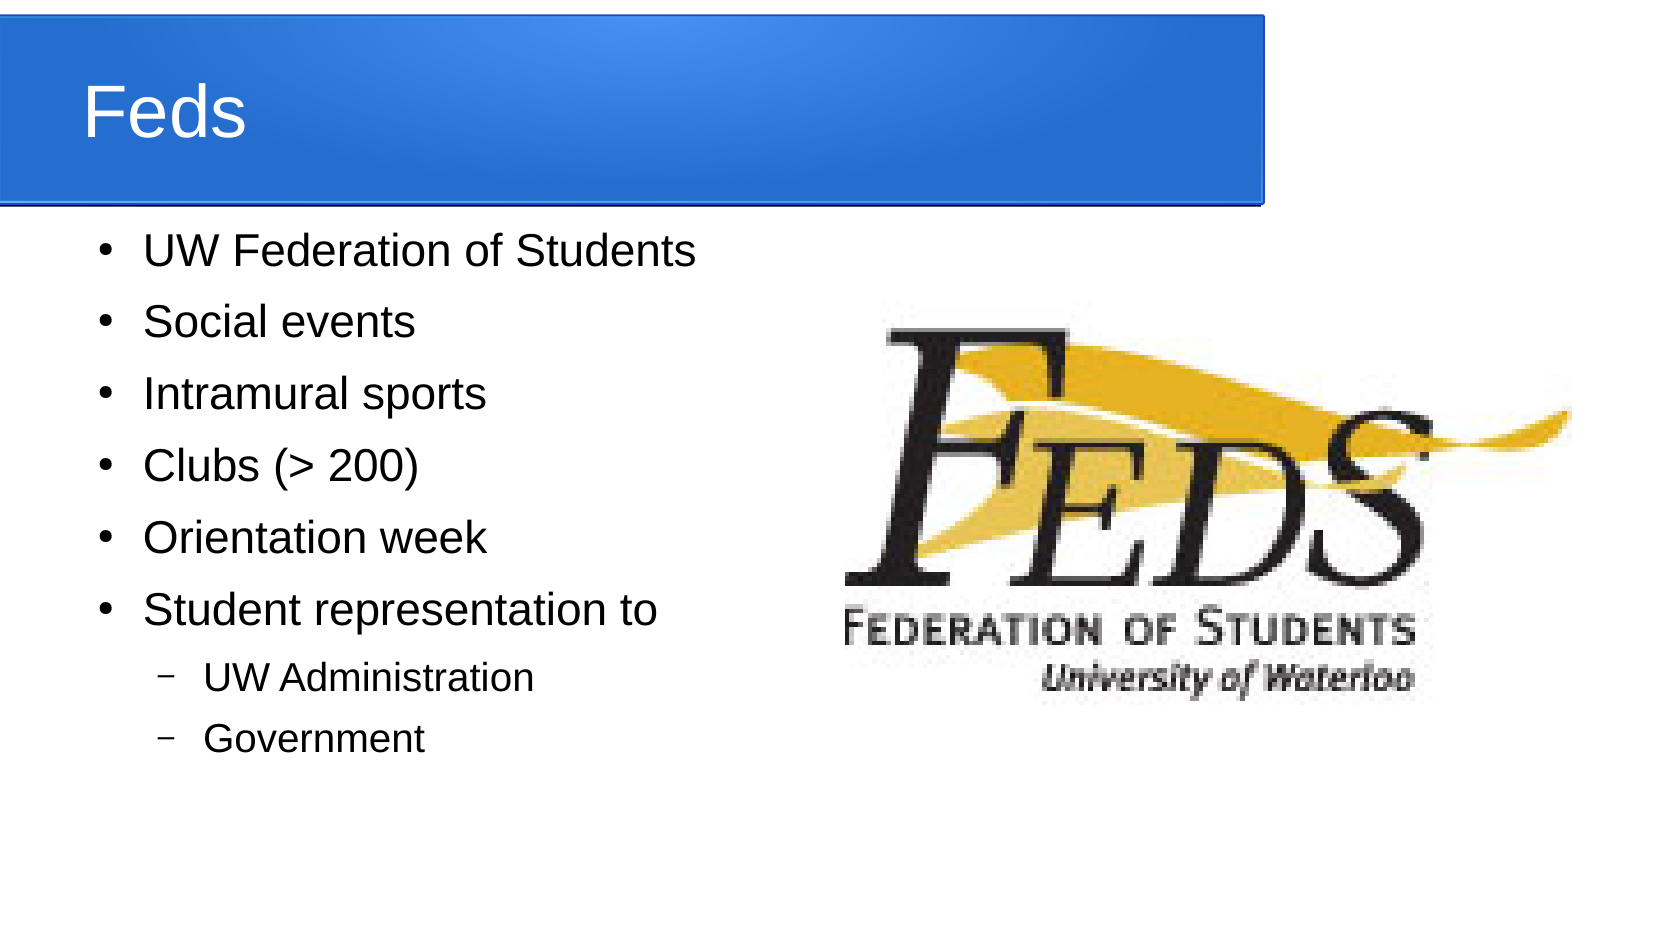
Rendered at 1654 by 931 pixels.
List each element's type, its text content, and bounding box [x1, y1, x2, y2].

list UW Federation of Students Social events Intramural sports Clubs (> 200) Orientation week Student representation to UW Administration Government [82, 224, 809, 764]
title Feds [82, 35, 1235, 189]
picture [845, 227, 1572, 761]
